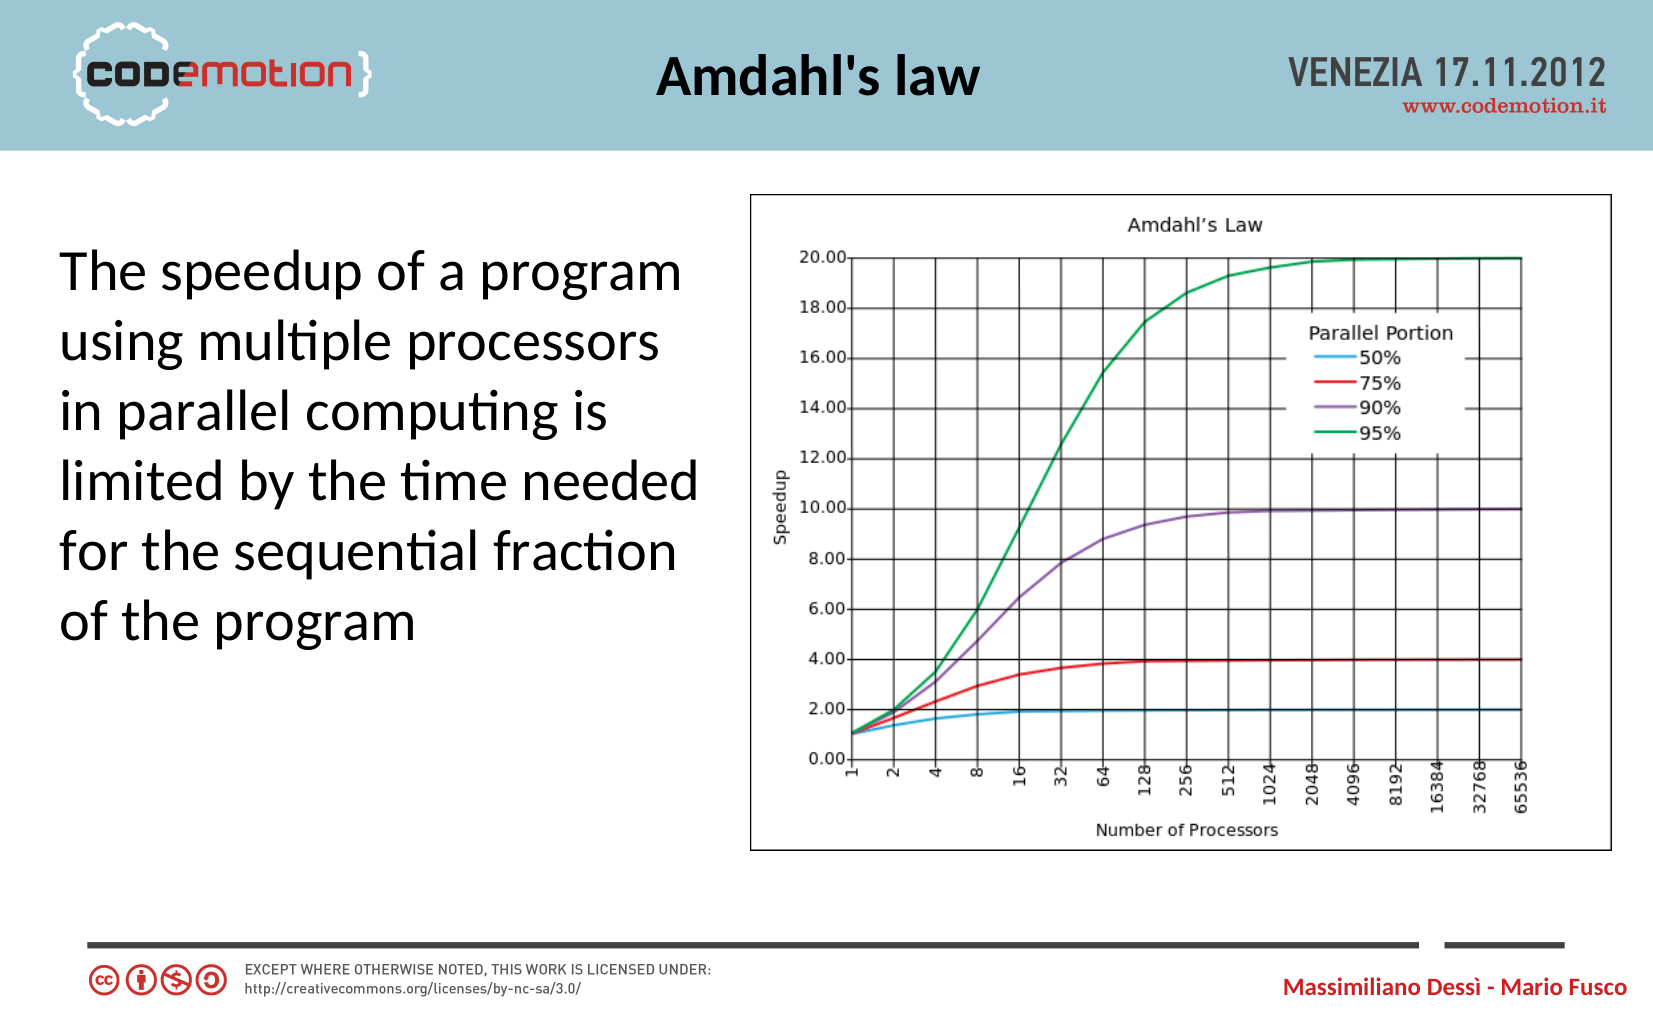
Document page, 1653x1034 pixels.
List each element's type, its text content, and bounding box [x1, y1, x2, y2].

picture [0, 0, 1653, 1034]
text_box Amdahl's law [467, 30, 1171, 165]
text_box The speedup of a program using multiple processors in parallel computing is limited by the time needed for the sequential fraction of the program [45, 225, 721, 916]
